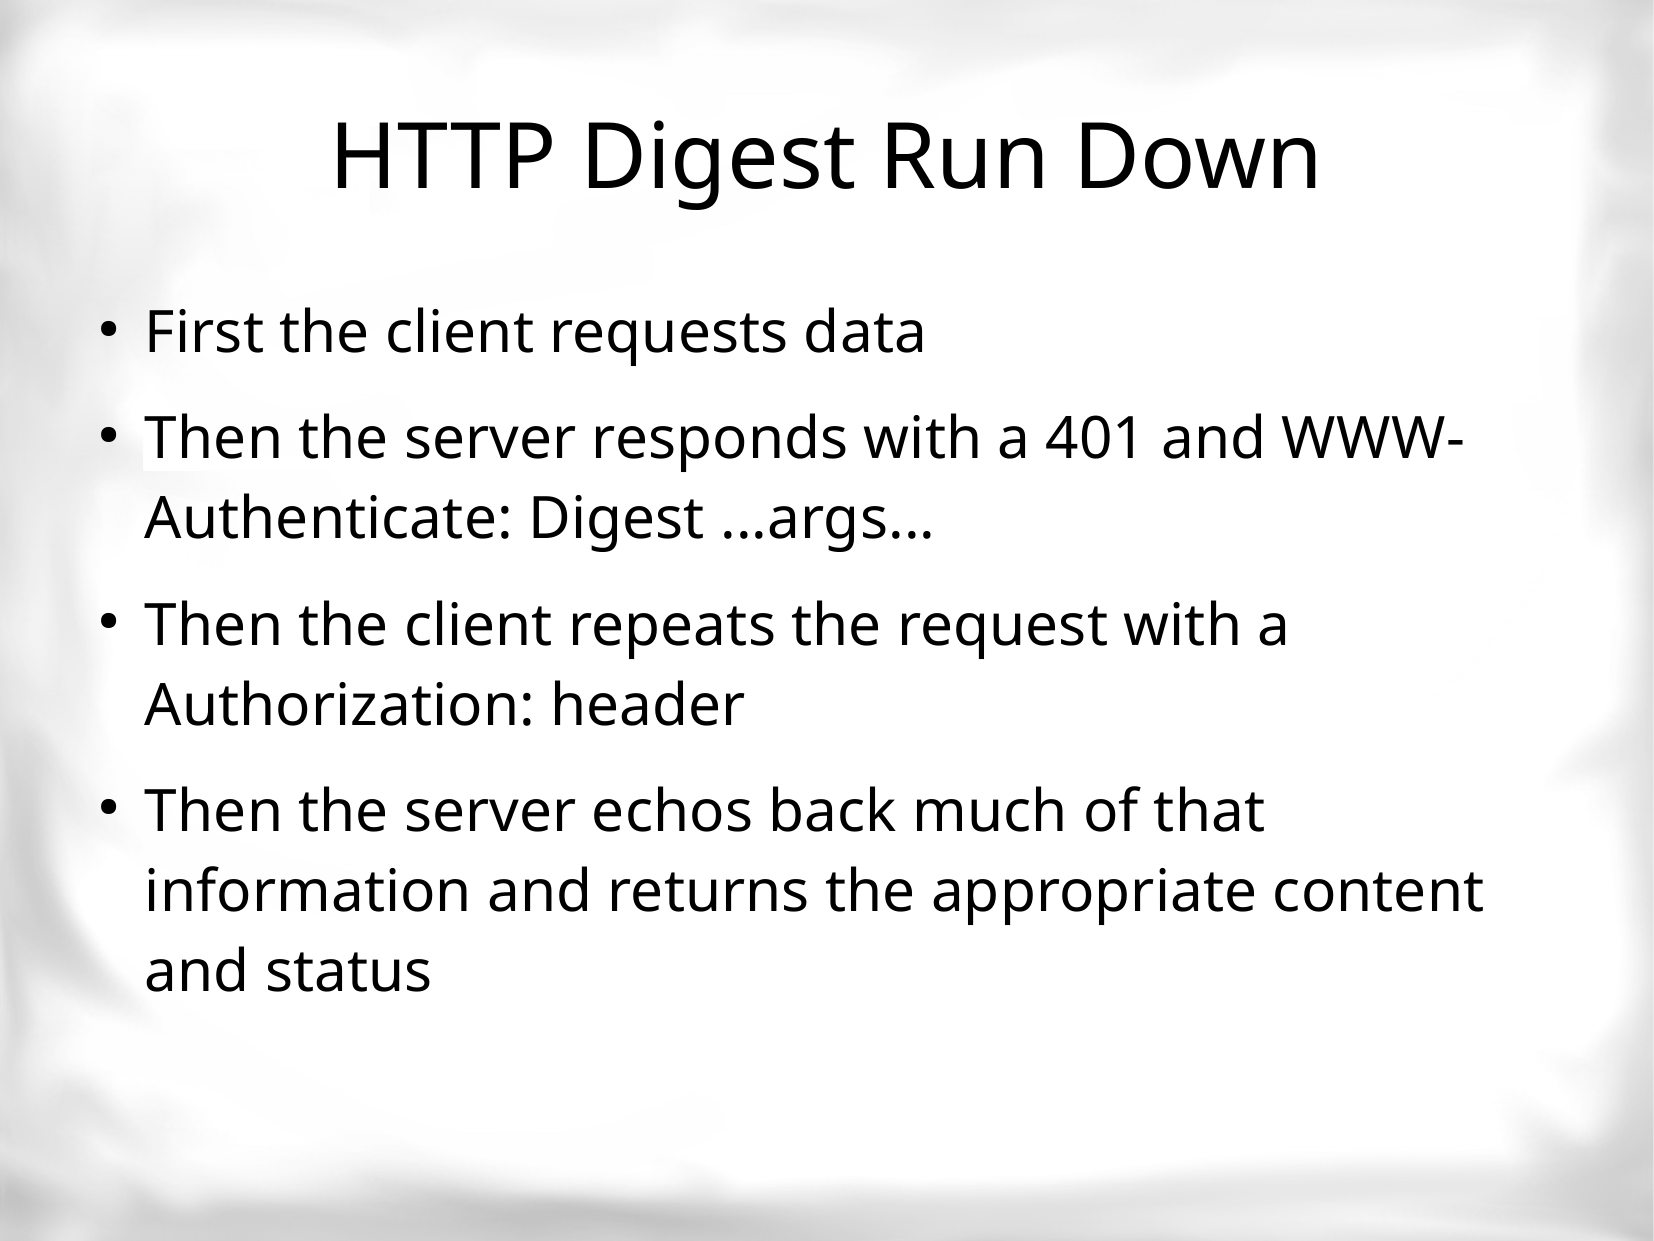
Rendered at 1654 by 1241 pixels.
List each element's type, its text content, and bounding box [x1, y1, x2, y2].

picture [0, 0, 1654, 1241]
list First the client requests data Then the server responds with a 401 and WWW-Authenticate: Digest ...args... Then the client repeats the request with a Authorization: header Then the server echos back much of that information and returns the appropriate content and status [82, 290, 1571, 1010]
title HTTP Digest Run Down [82, 49, 1571, 257]
